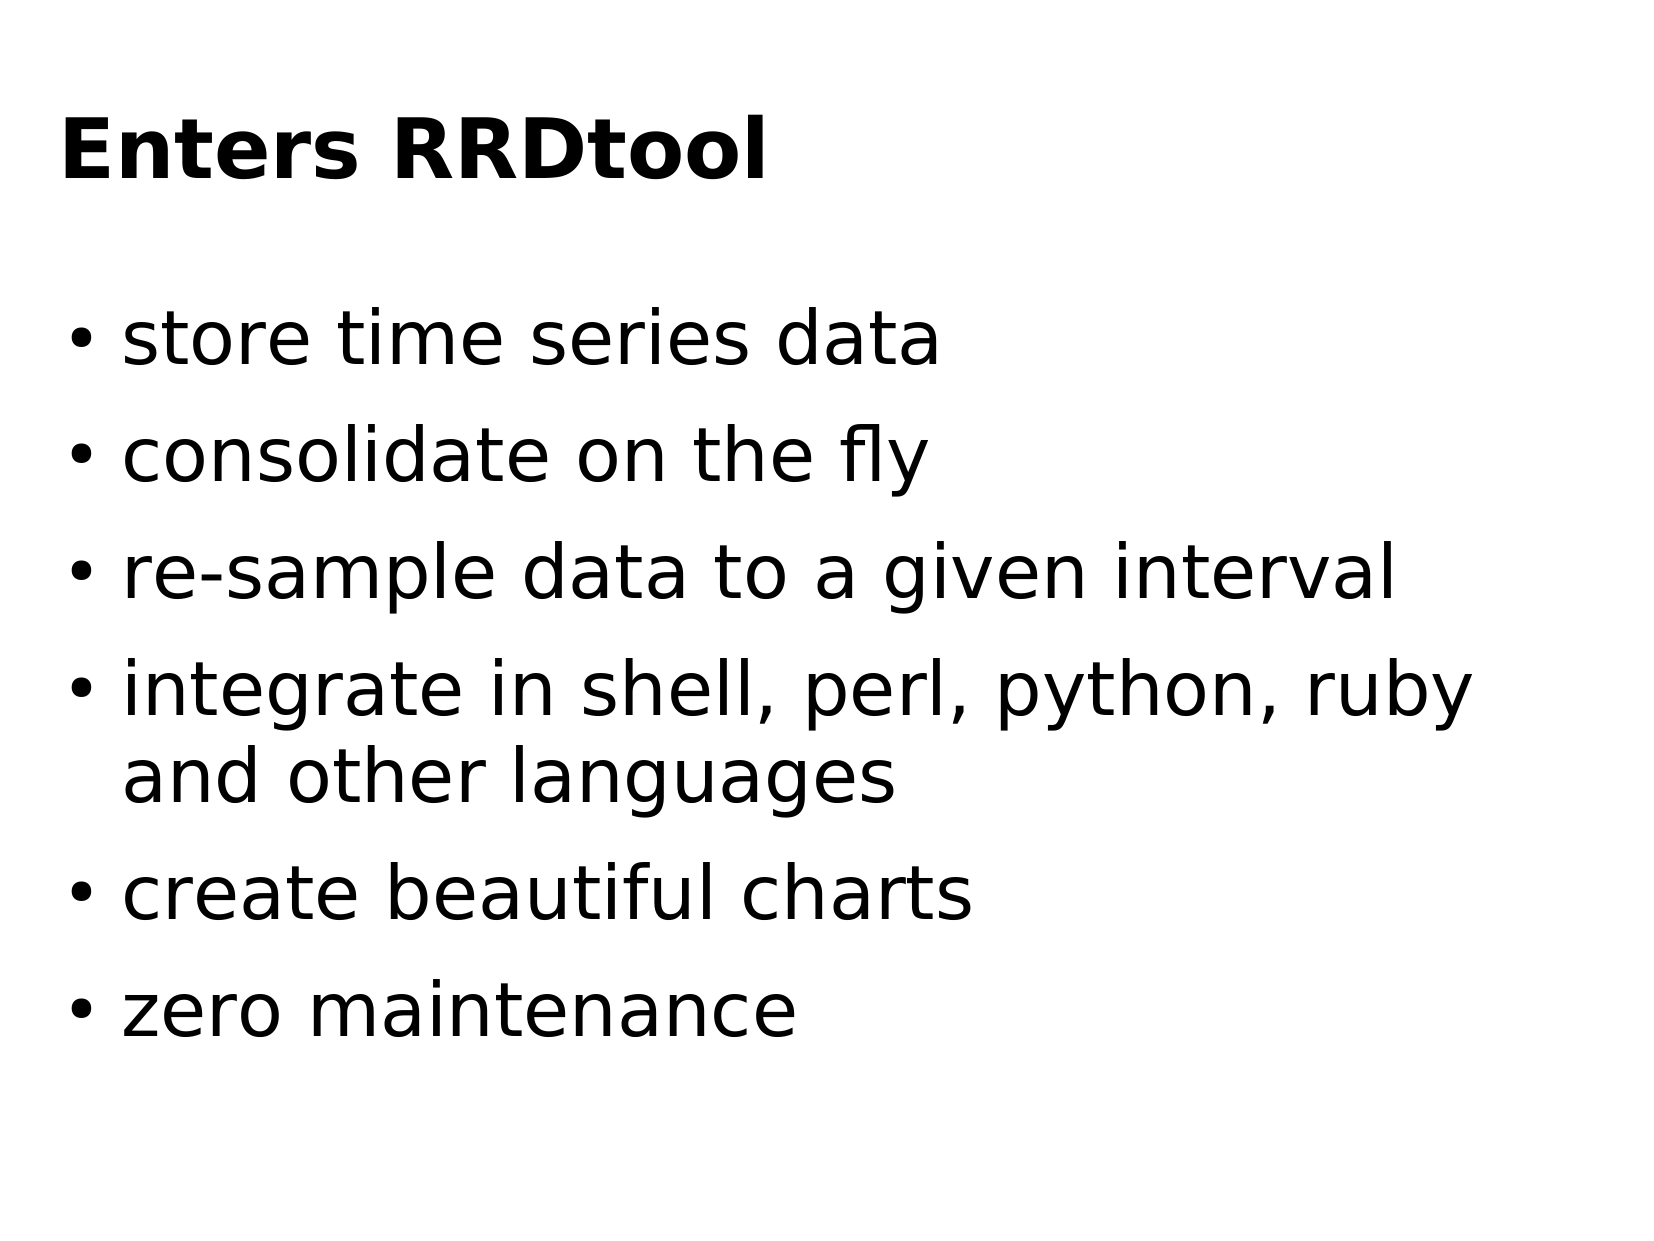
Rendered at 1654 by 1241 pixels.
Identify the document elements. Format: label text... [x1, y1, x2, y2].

title Enters RRDtool [59, 75, 1607, 225]
list store time series data consolidate on the fly re-sample data to a given interval integrate in shell, perl, python, ruby and other languages create beautiful charts zero maintenance [50, 295, 1571, 1099]
